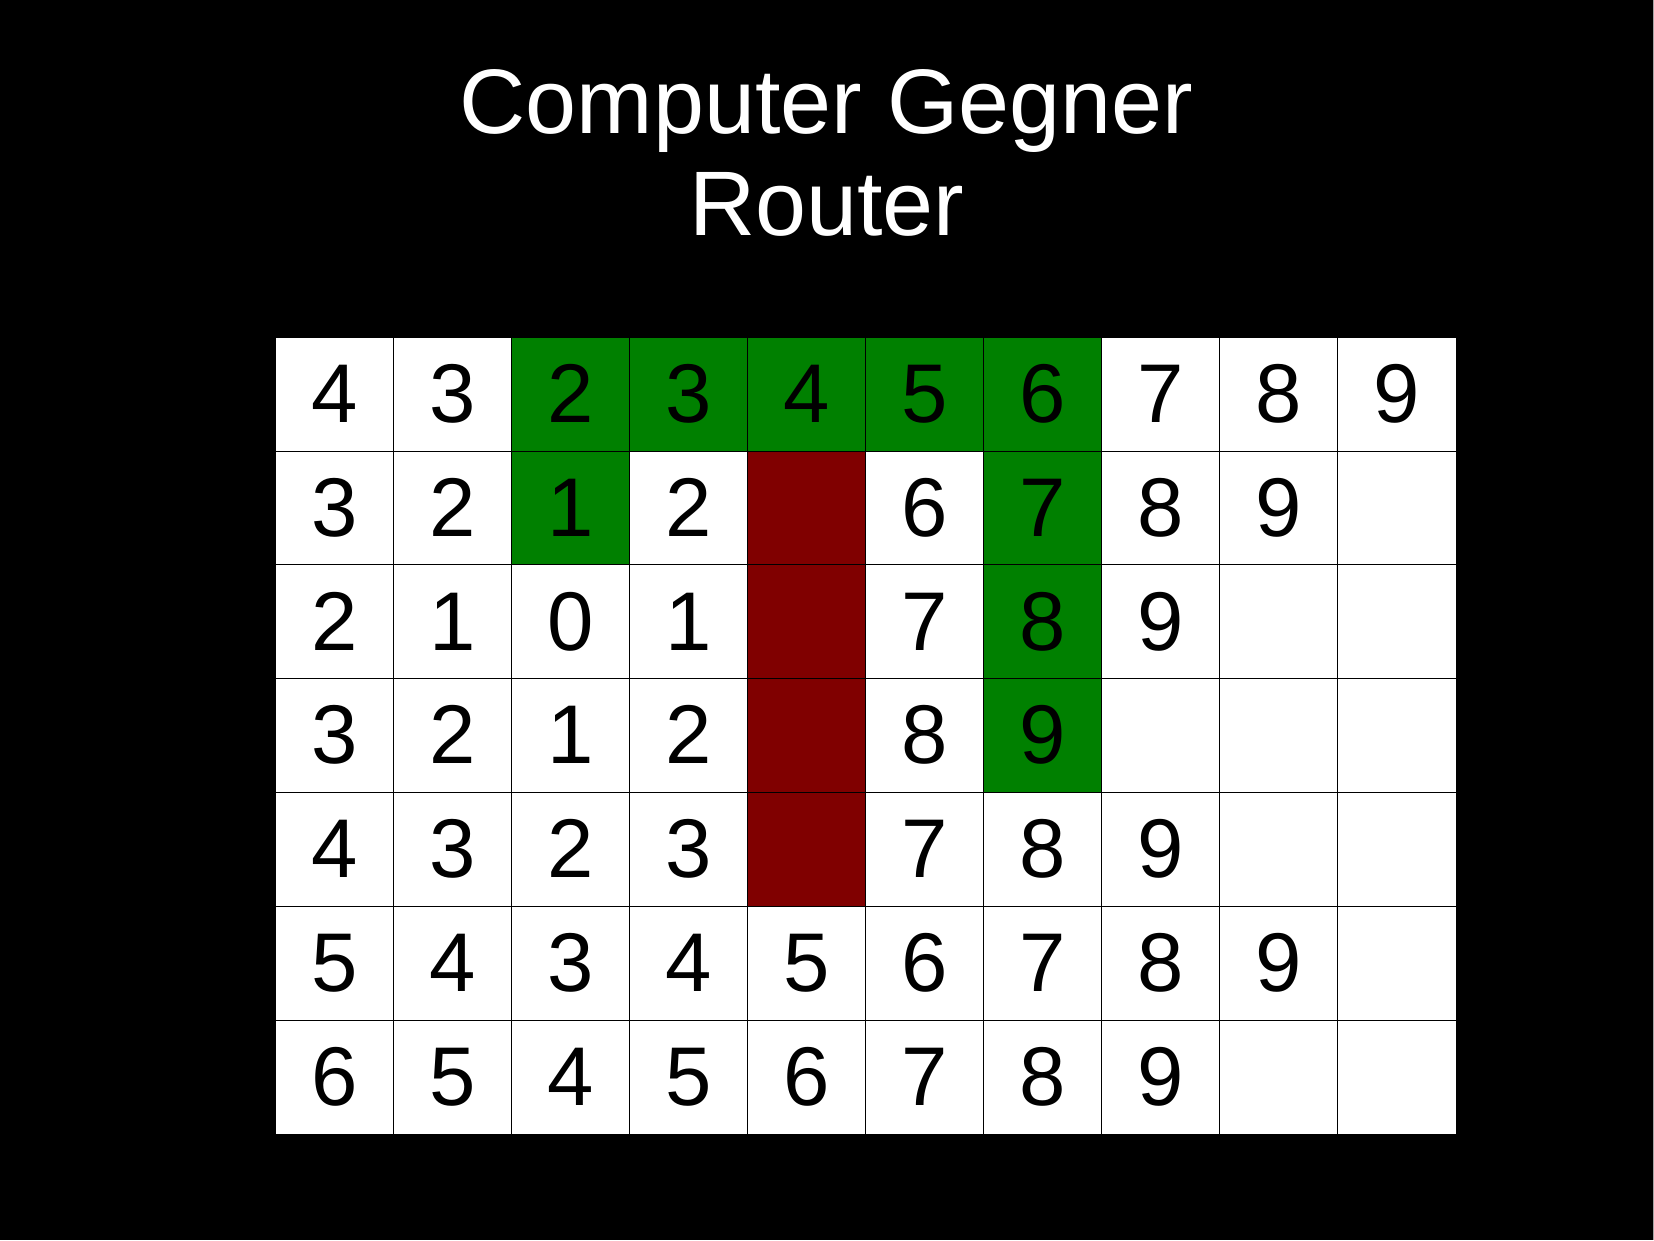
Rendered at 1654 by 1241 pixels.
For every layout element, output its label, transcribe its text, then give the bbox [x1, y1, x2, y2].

table_cell 2 [276, 565, 393, 678]
table_cell 8 [1102, 907, 1219, 1020]
table_cell 5 [394, 1021, 511, 1134]
table_cell 1 [394, 565, 511, 678]
table_cell [1338, 452, 1456, 564]
table_cell 2 [394, 679, 511, 792]
table_cell 4 [276, 793, 393, 906]
table_cell [748, 452, 865, 564]
table_cell 4 [630, 907, 747, 1020]
table_cell 4 [512, 1021, 629, 1134]
table_cell 7 [866, 565, 983, 678]
table_cell 9 [1102, 793, 1219, 906]
table_cell 6 [748, 1021, 865, 1134]
table_header 9 [1338, 338, 1456, 451]
table_cell [1338, 793, 1456, 906]
table_cell 8 [1102, 452, 1219, 564]
table_cell 6 [866, 907, 983, 1020]
table_cell 9 [1102, 1021, 1219, 1134]
table_cell 8 [984, 1021, 1101, 1134]
table_cell 9 [1102, 565, 1219, 678]
table_cell 2 [630, 452, 747, 564]
table_cell [748, 679, 865, 792]
table_cell 5 [748, 907, 865, 1020]
table_header 3 [394, 338, 511, 451]
table_cell 7 [866, 1021, 983, 1134]
table_cell 0 [512, 565, 629, 678]
table_cell 2 [630, 679, 747, 792]
table_cell 8 [866, 679, 983, 792]
table_cell 5 [630, 1021, 747, 1134]
table_cell 5 [276, 907, 393, 1020]
table_cell 1 [512, 679, 629, 792]
table_cell 3 [512, 907, 629, 1020]
table_cell 9 [1220, 452, 1337, 564]
table_cell 3 [276, 452, 393, 564]
table_header 7 [1102, 338, 1219, 451]
table_cell 3 [276, 679, 393, 792]
table_cell [1220, 565, 1337, 678]
table_cell 7 [866, 793, 983, 906]
table_cell 9 [984, 679, 1101, 792]
table_cell 6 [866, 452, 983, 564]
table_cell 2 [394, 452, 511, 564]
table_cell 3 [630, 793, 747, 906]
table_cell 8 [984, 565, 1101, 678]
table_header 4 [276, 338, 393, 451]
table_cell 9 [1220, 907, 1337, 1020]
table_cell 6 [276, 1021, 393, 1134]
table_cell [1338, 565, 1456, 678]
table_cell [748, 793, 865, 906]
table_cell [1220, 679, 1337, 792]
table_cell 7 [984, 907, 1101, 1020]
table_cell [1338, 1021, 1456, 1134]
table_cell [1338, 907, 1456, 1020]
table_header 2 [512, 338, 629, 451]
table_cell [1338, 679, 1456, 792]
table_header 8 [1220, 338, 1337, 451]
table_cell 3 [394, 793, 511, 906]
table_header 6 [984, 338, 1101, 451]
table_cell 4 [394, 907, 511, 1020]
table_header 3 [630, 338, 747, 451]
table_cell 1 [630, 565, 747, 678]
table_header 5 [866, 338, 983, 451]
table_cell 1 [512, 452, 629, 564]
table_cell 7 [984, 452, 1101, 564]
table_cell [748, 565, 865, 678]
title Computer Gegner Router [82, 49, 1571, 257]
table_cell 2 [512, 793, 629, 906]
table_cell [1220, 793, 1337, 906]
table_cell [1220, 1021, 1337, 1134]
table_cell [1102, 679, 1219, 792]
table_cell 8 [984, 793, 1101, 906]
table_header 4 [748, 338, 865, 451]
